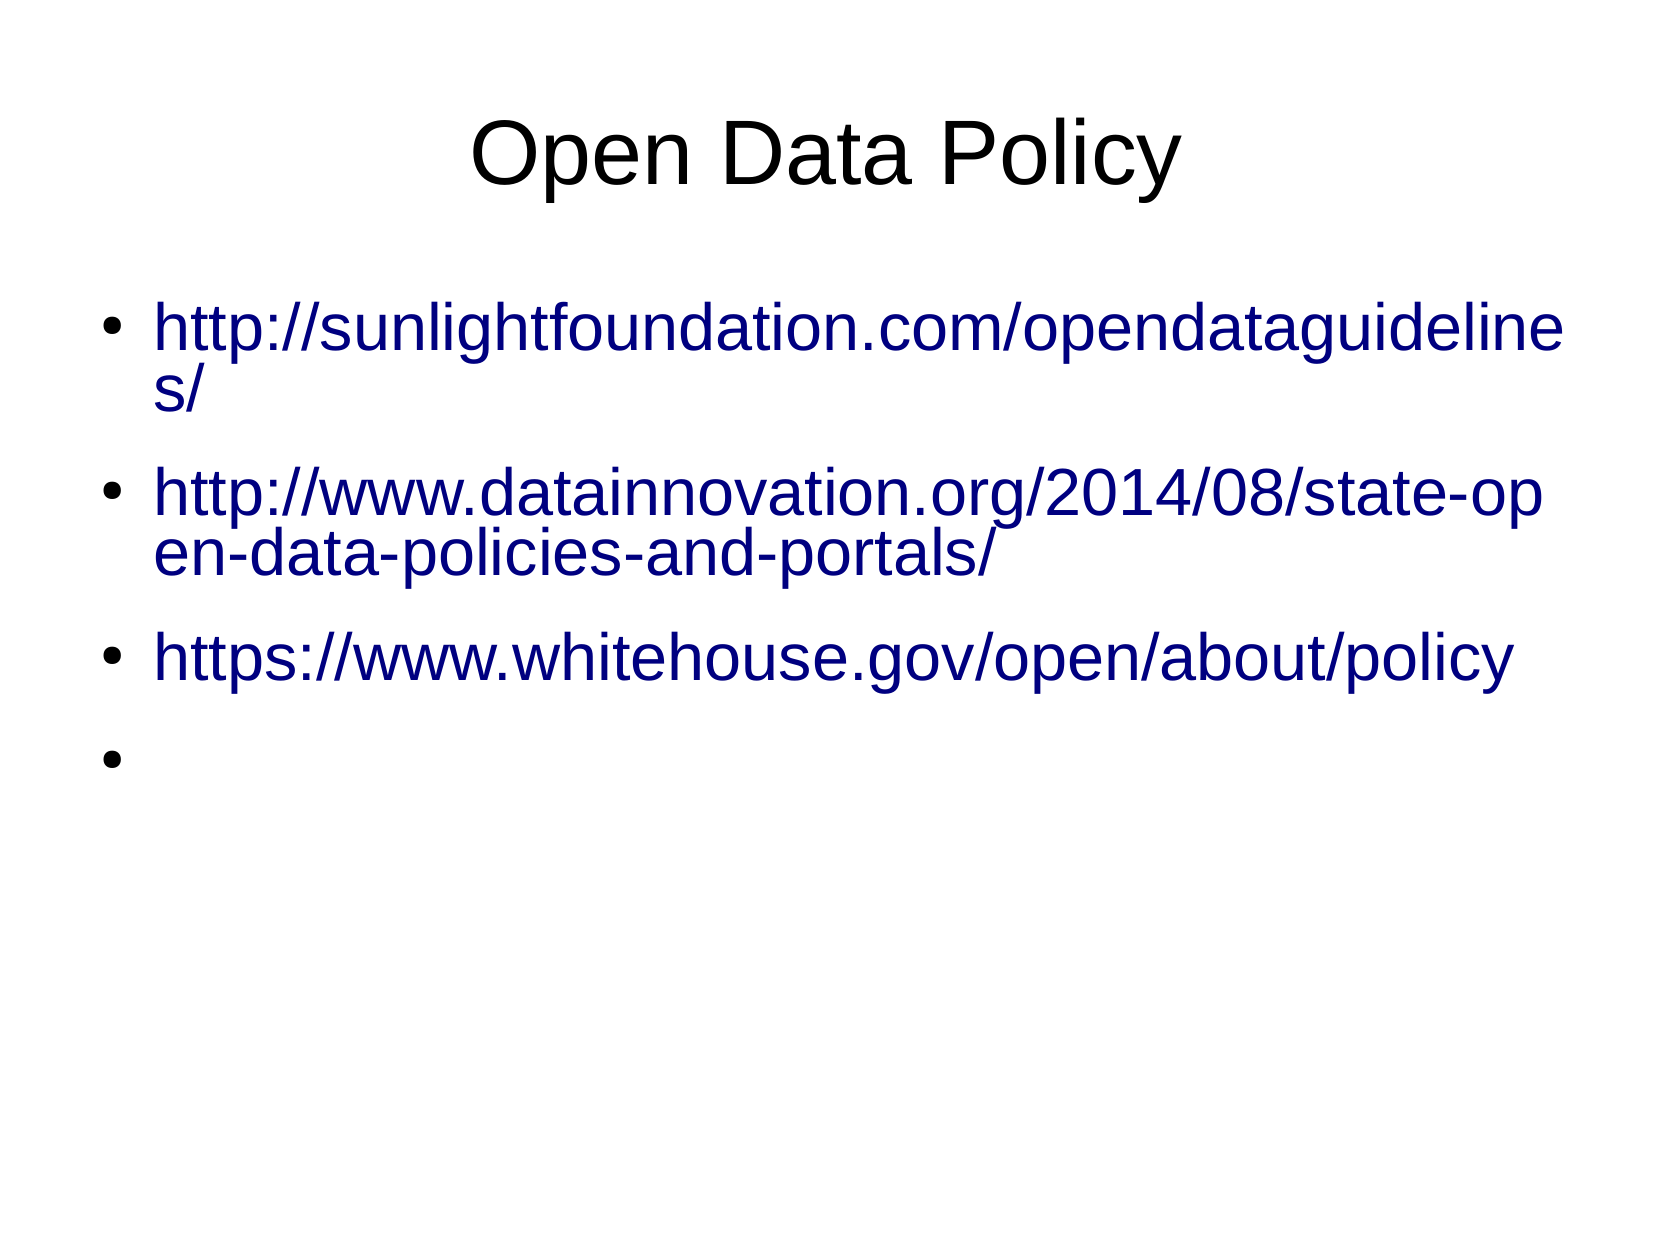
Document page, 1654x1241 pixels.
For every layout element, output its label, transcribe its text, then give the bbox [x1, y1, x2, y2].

title Open Data Policy [82, 49, 1571, 257]
list http://sunlightfoundation.com/opendataguidelines/ http://www.datainnovation.org/2014/08/state-open-data-policies-and-portals/ https://www.whitehouse.gov/open/about/policy [82, 290, 1571, 1010]
